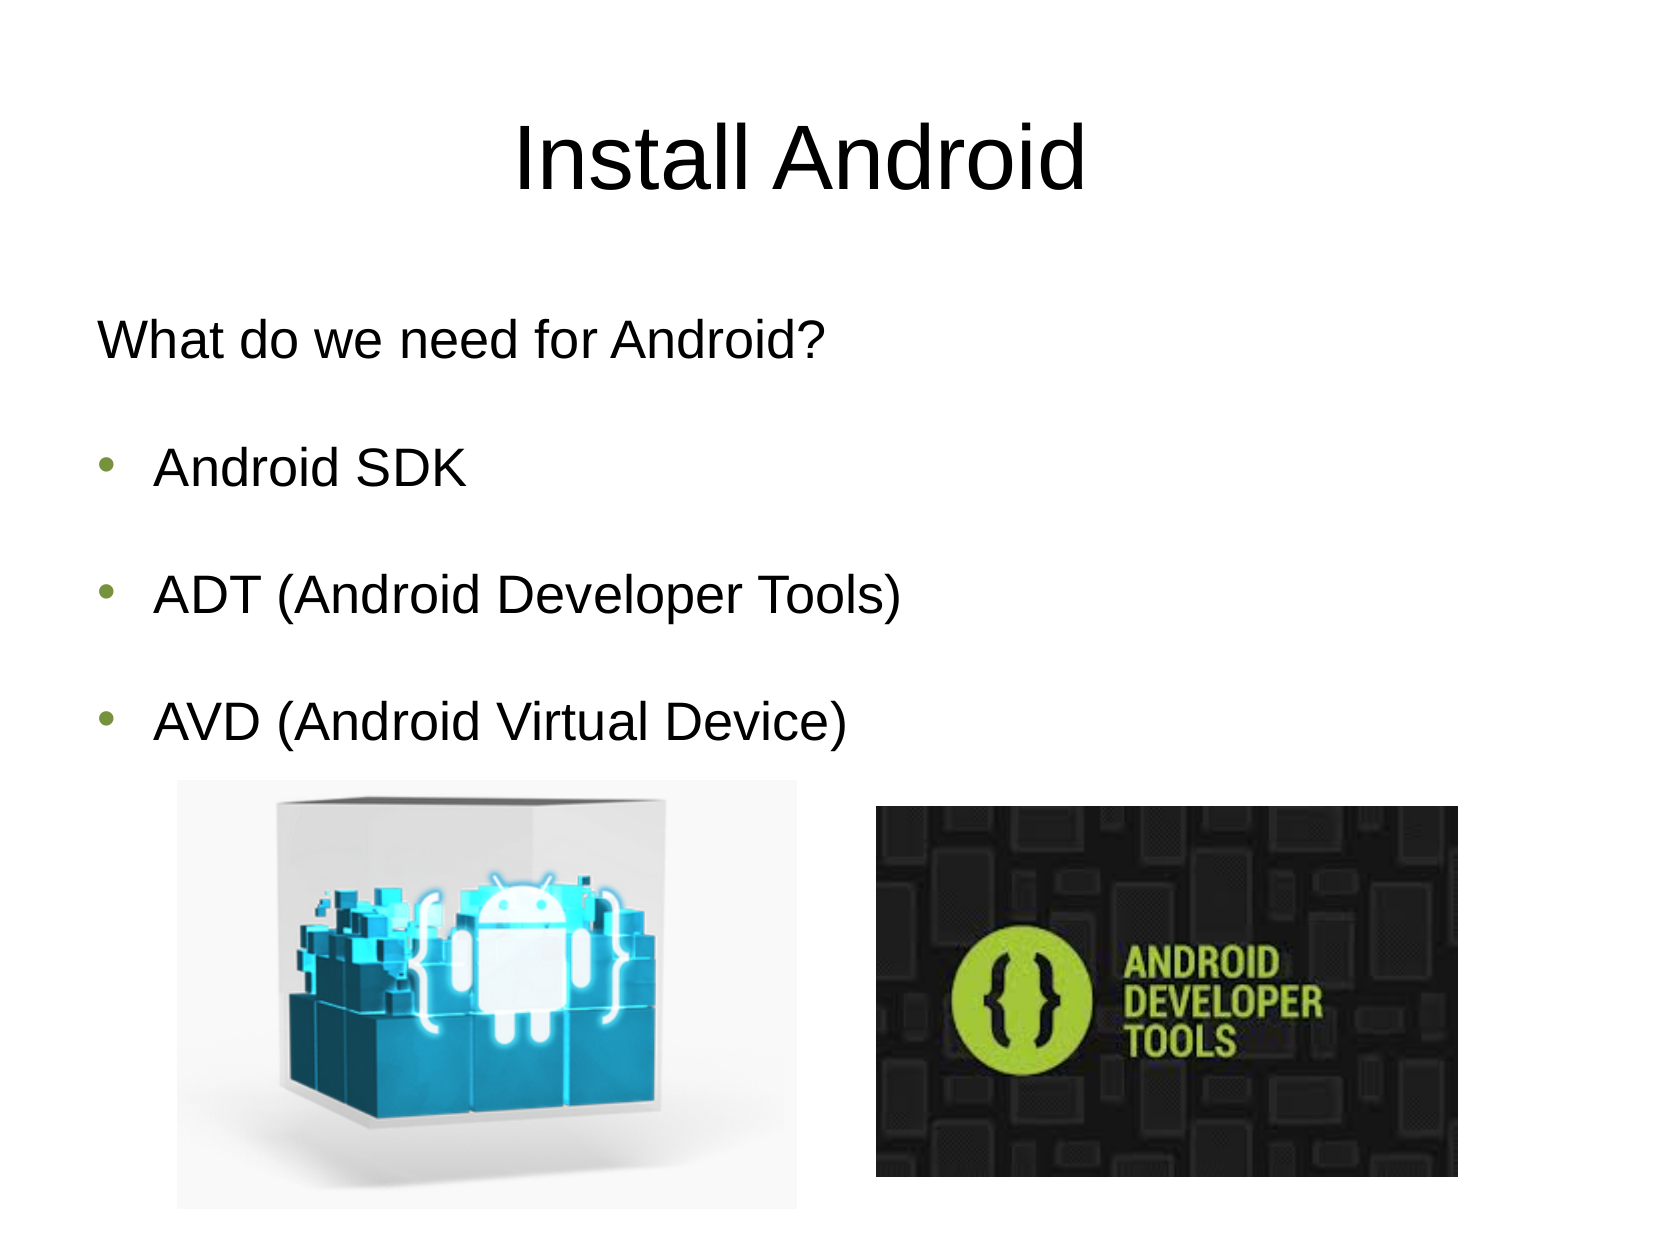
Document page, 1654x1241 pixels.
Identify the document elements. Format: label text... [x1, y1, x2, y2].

picture [876, 806, 1458, 1177]
title Install Android [167, 49, 1434, 257]
list What do we need for Android? Android SDK ADT (Android Developer Tools) AVD (Android Virtual Device) [82, 297, 1571, 1108]
picture [177, 780, 797, 1209]
